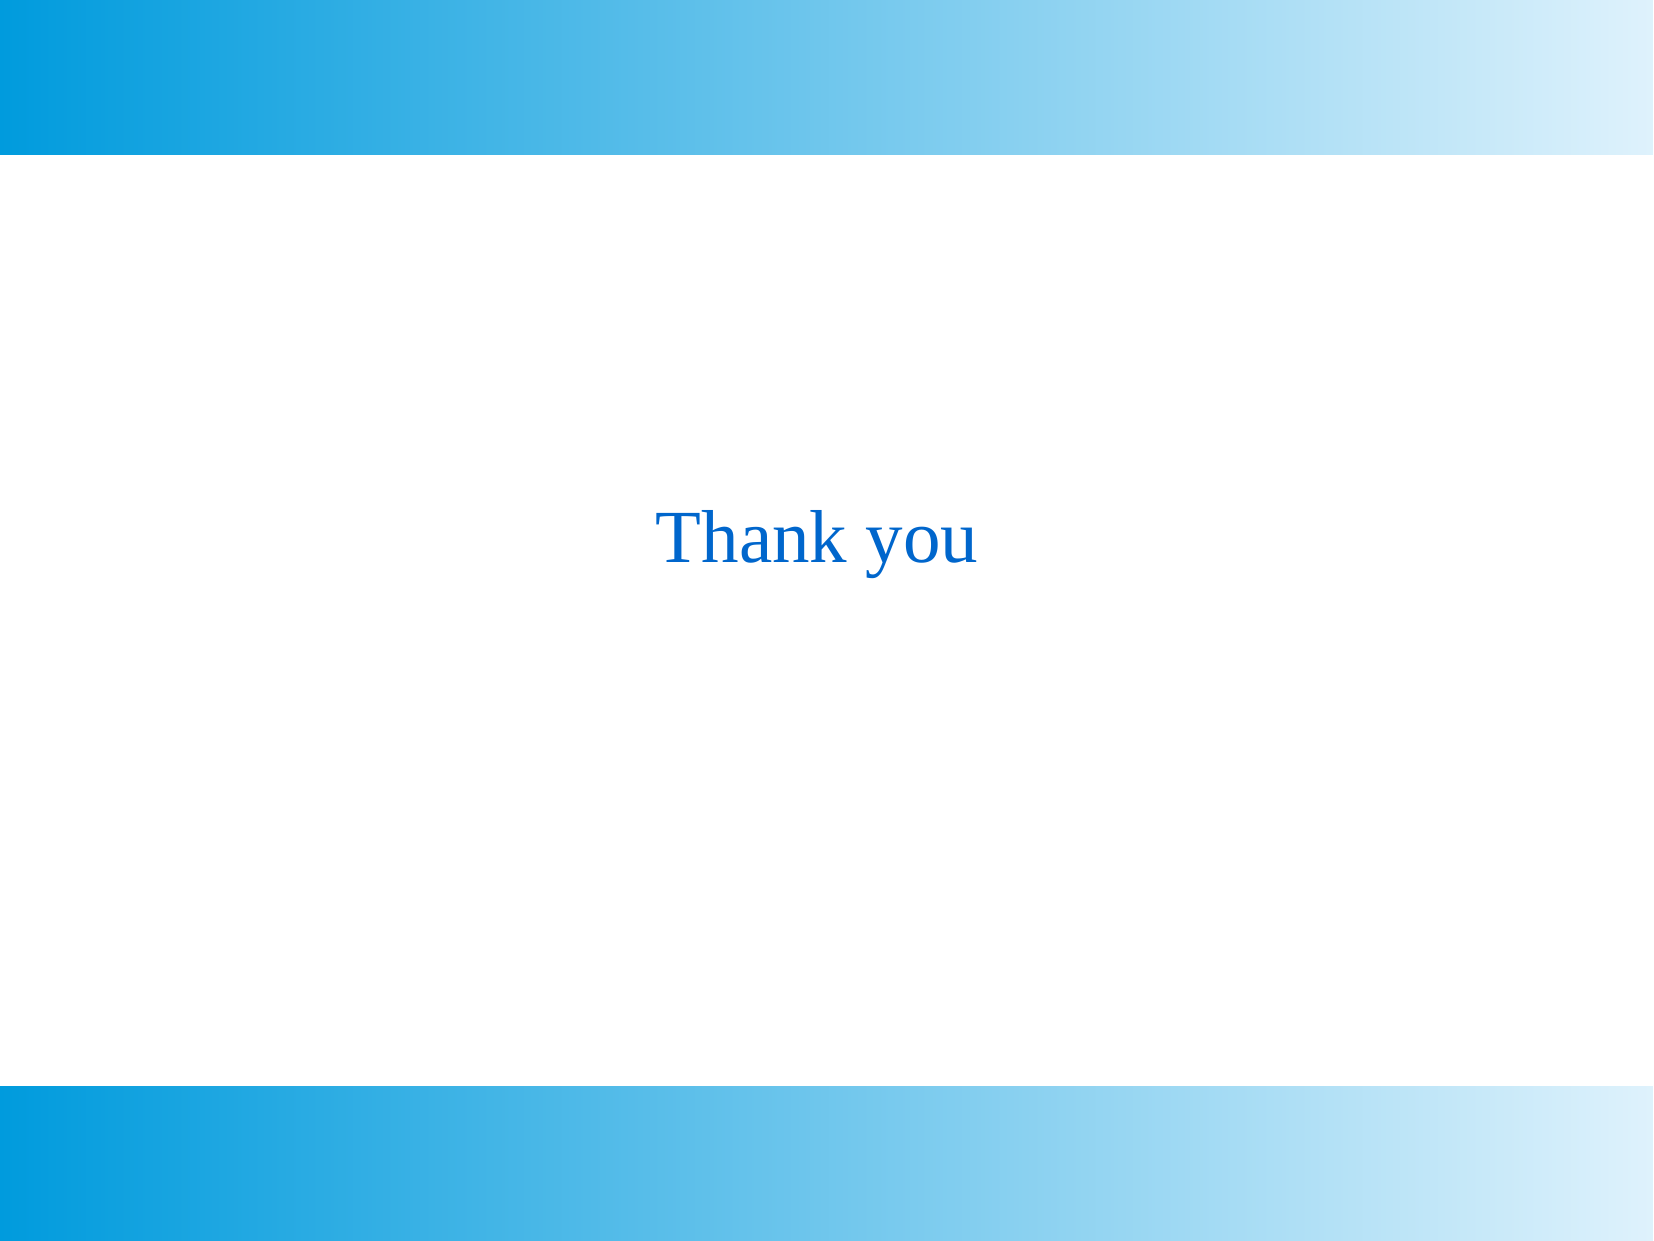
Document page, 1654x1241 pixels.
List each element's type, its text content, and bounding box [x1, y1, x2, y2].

list Thank you [585, 495, 1066, 646]
